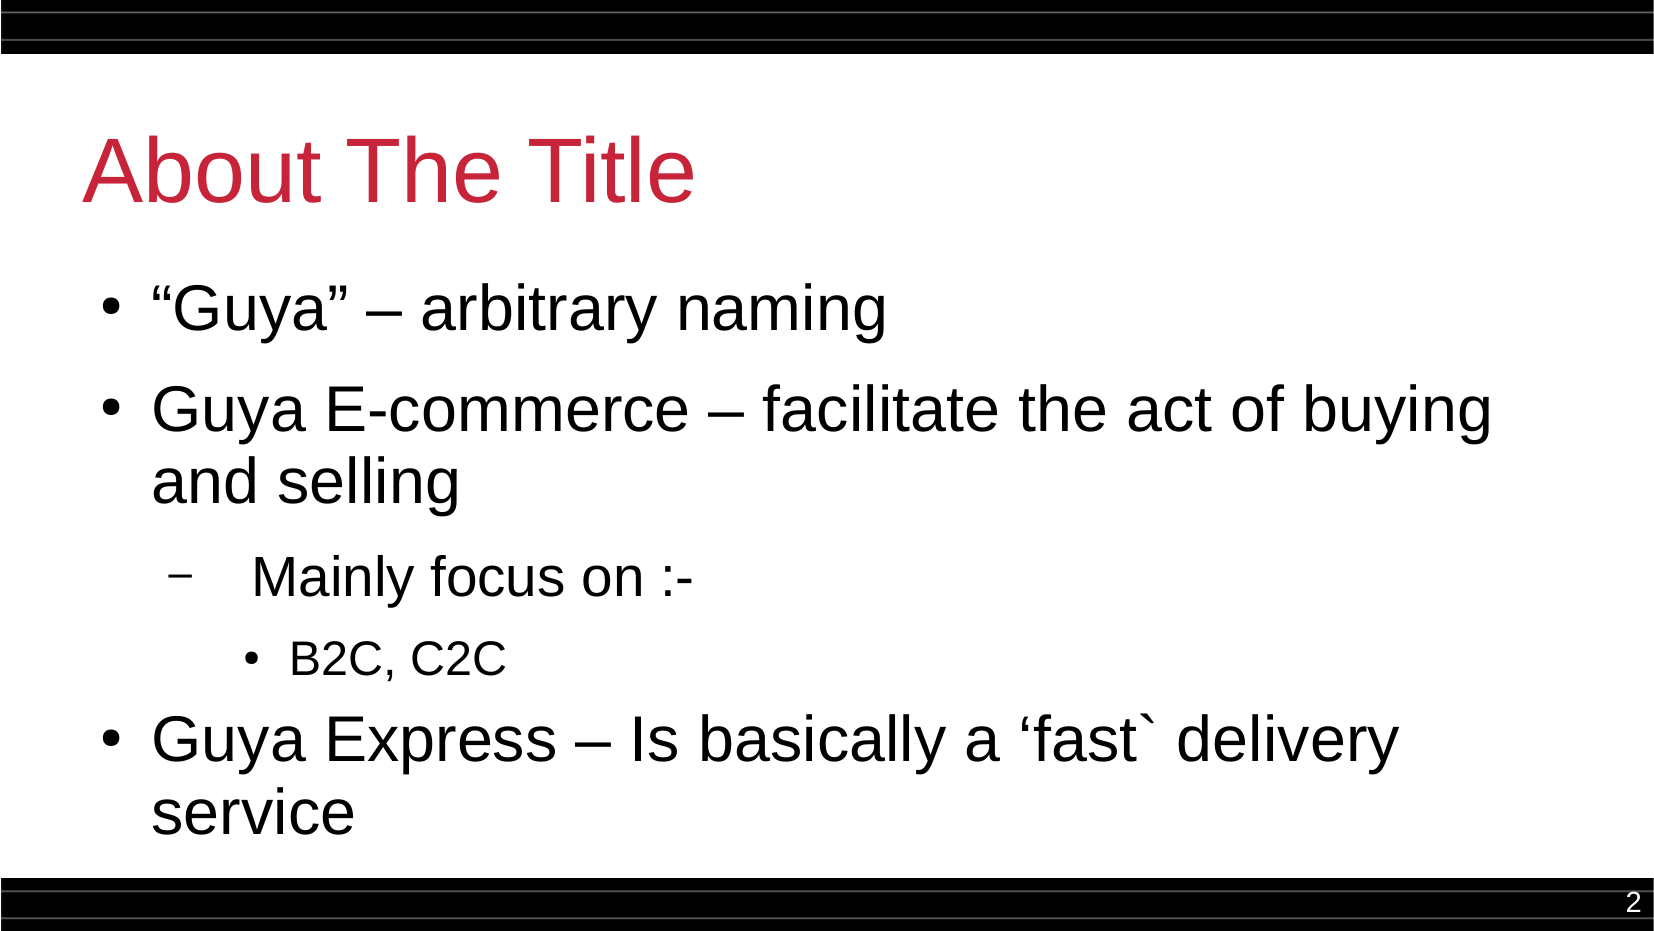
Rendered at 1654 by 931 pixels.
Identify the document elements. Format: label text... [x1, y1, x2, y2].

title About The Title [82, 92, 1571, 249]
picture [1, 0, 1654, 54]
picture [1, 878, 1654, 931]
list “Guya” – arbitrary naming Guya E-commerce – facilitate the act of buying and selling Mainly focus on :- B2C, C2C Guya Express – Is basically a ‘fast` delivery service [82, 271, 1571, 851]
